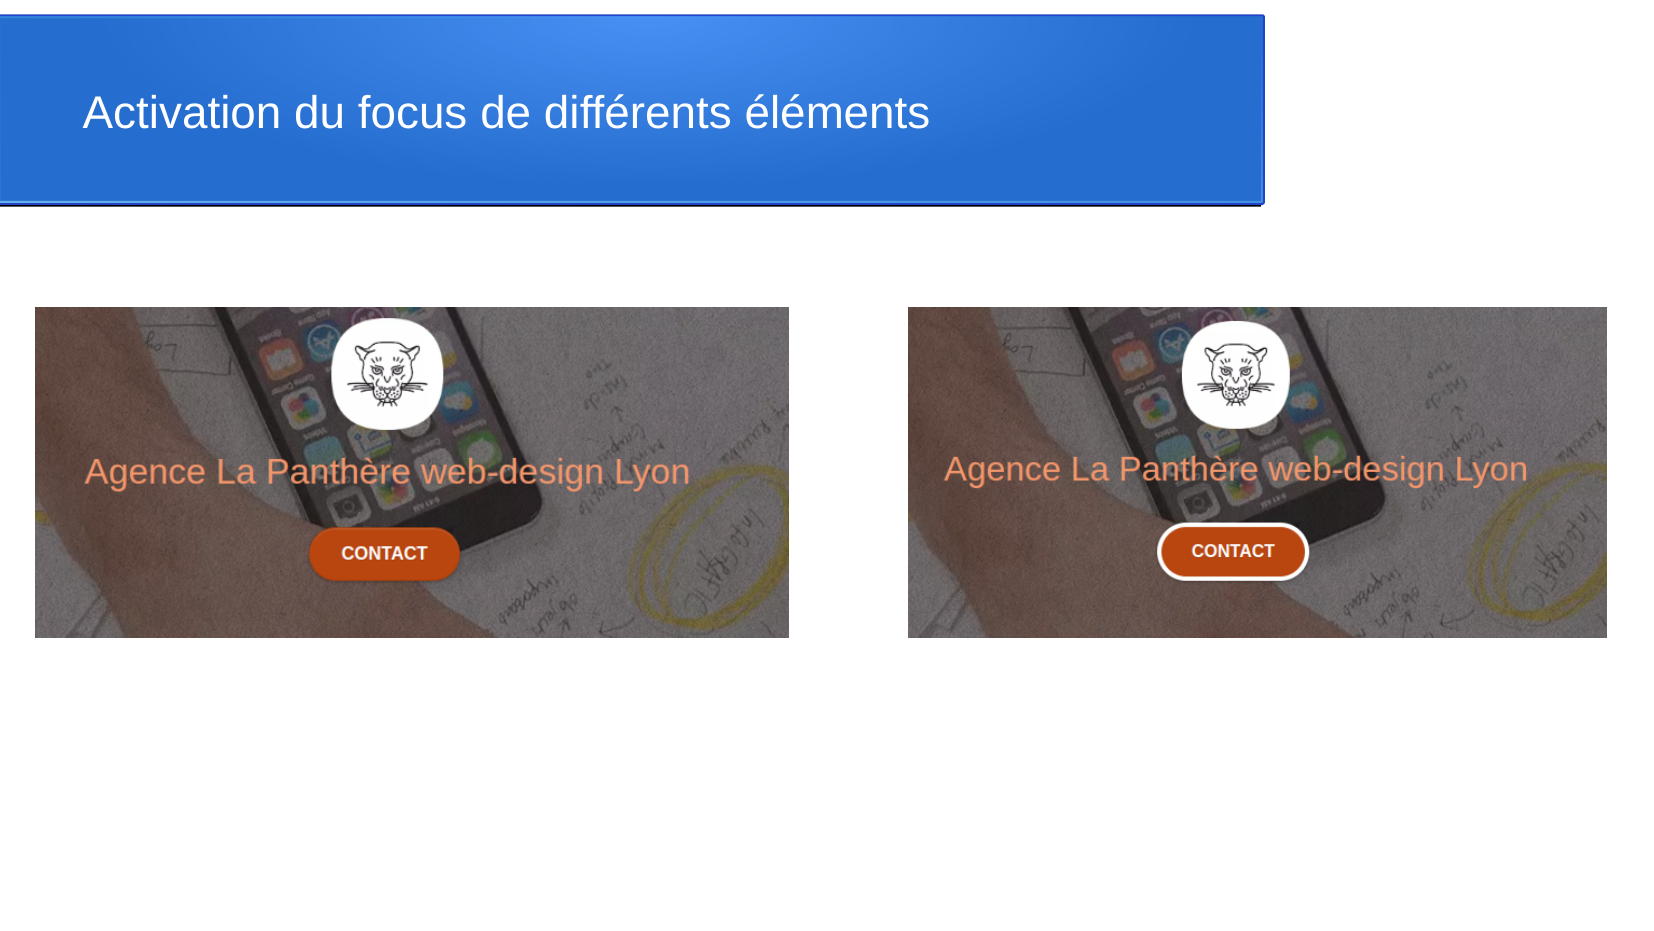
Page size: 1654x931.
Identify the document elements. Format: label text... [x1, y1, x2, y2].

picture [908, 307, 1607, 638]
title Activation du focus de différents éléments [82, 35, 1235, 189]
picture [35, 307, 789, 638]
